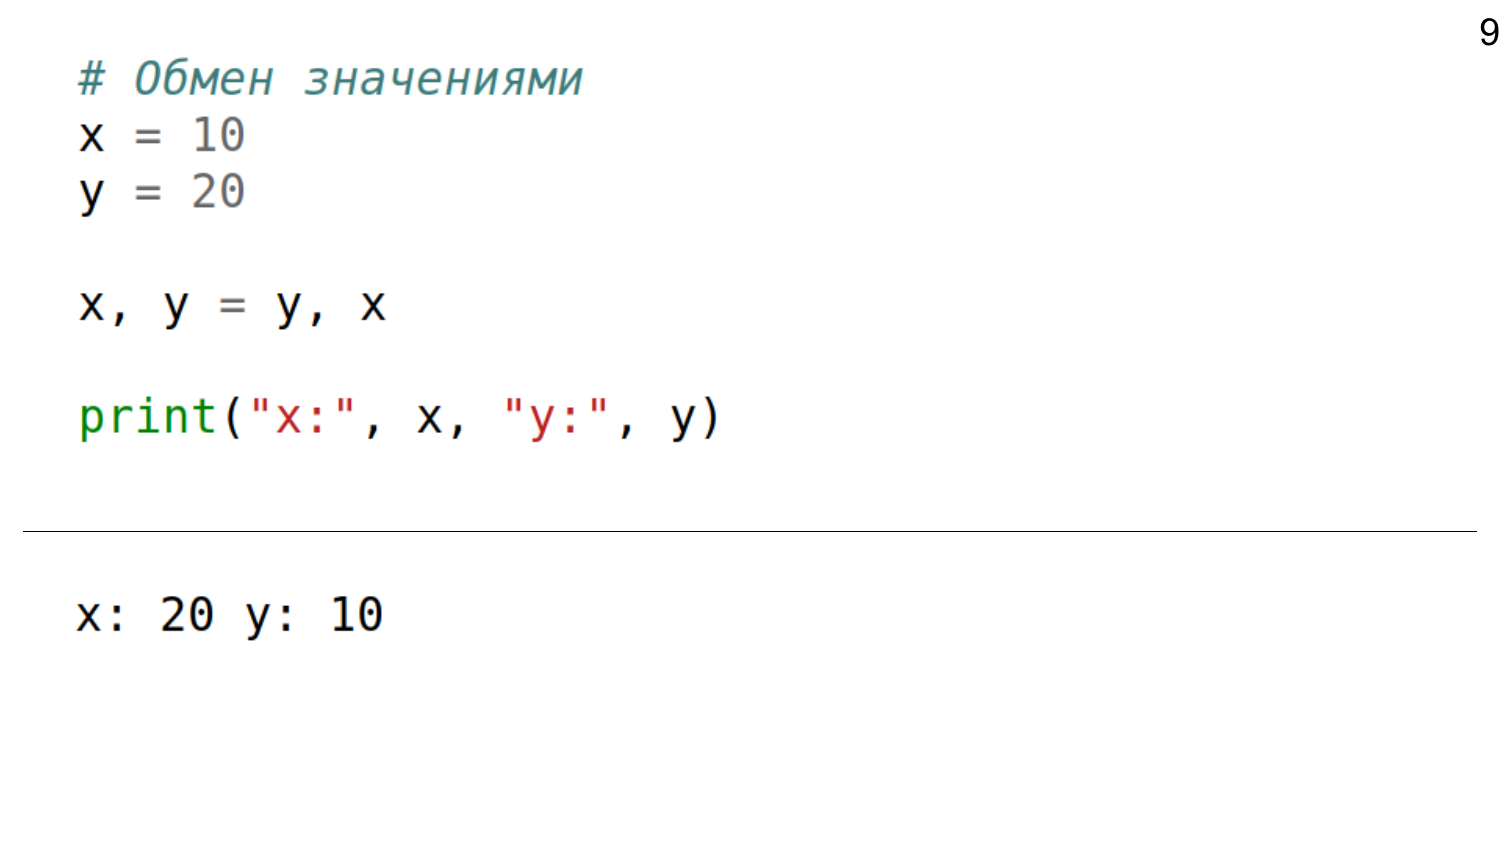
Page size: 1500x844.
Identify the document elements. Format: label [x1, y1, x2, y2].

picture [59, 584, 402, 650]
picture [59, 45, 727, 461]
